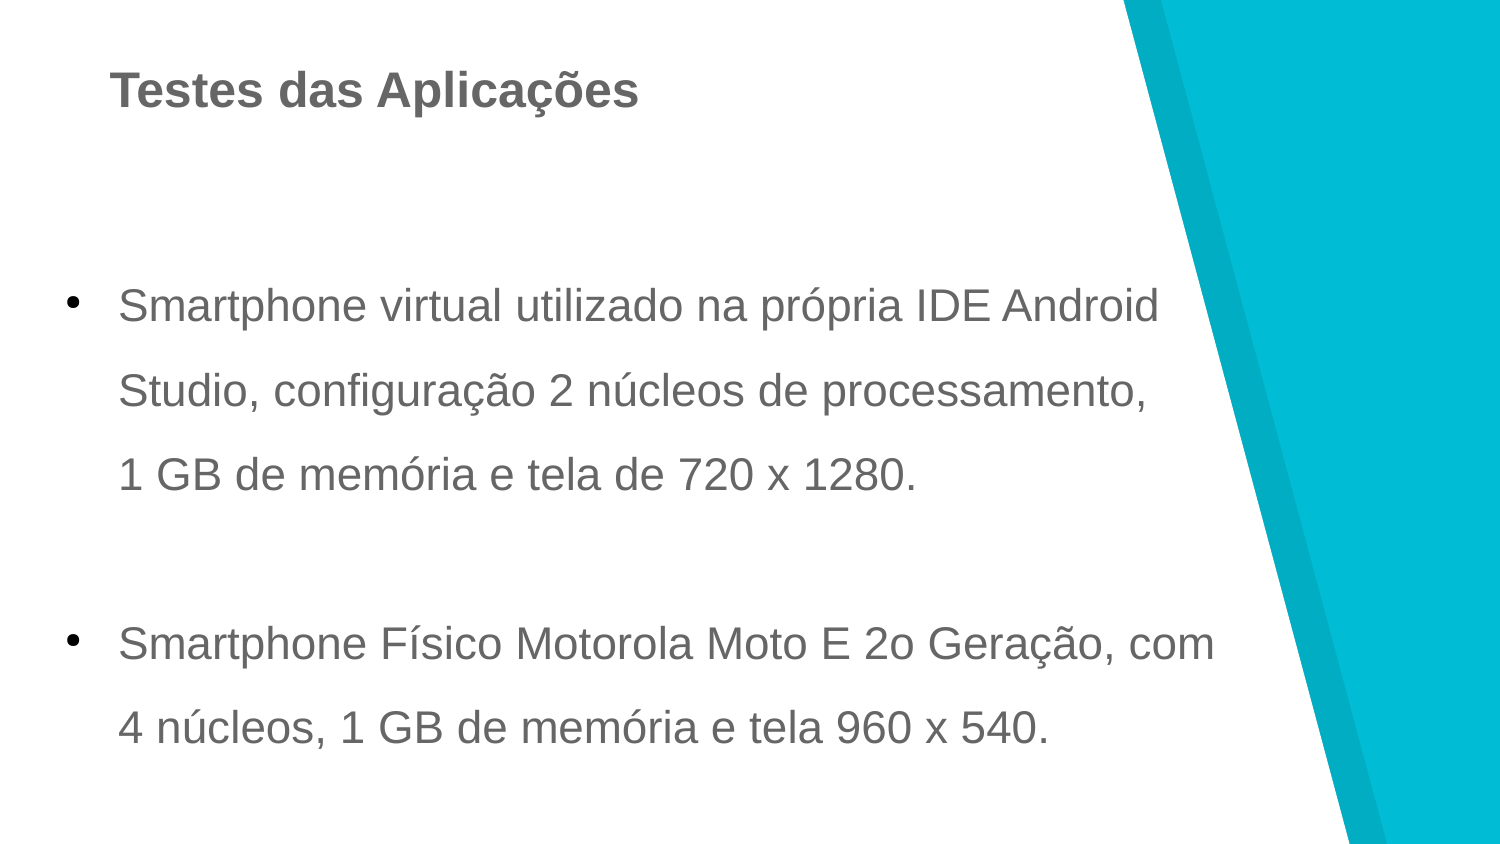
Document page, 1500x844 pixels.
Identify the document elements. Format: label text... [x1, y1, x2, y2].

list Smartphone virtual utilizado na própria IDE Android Studio, configuração 2 núcleos de processamento, 1 GB de memória e tela de 720 x 1280. Smartphone Físico Motorola Moto E 2o Geração, com 4 núcleos, 1 GB de memória e tela 960 x 540. [47, 106, 1398, 792]
subtitle Testes das Aplicações [94, 42, 1394, 106]
